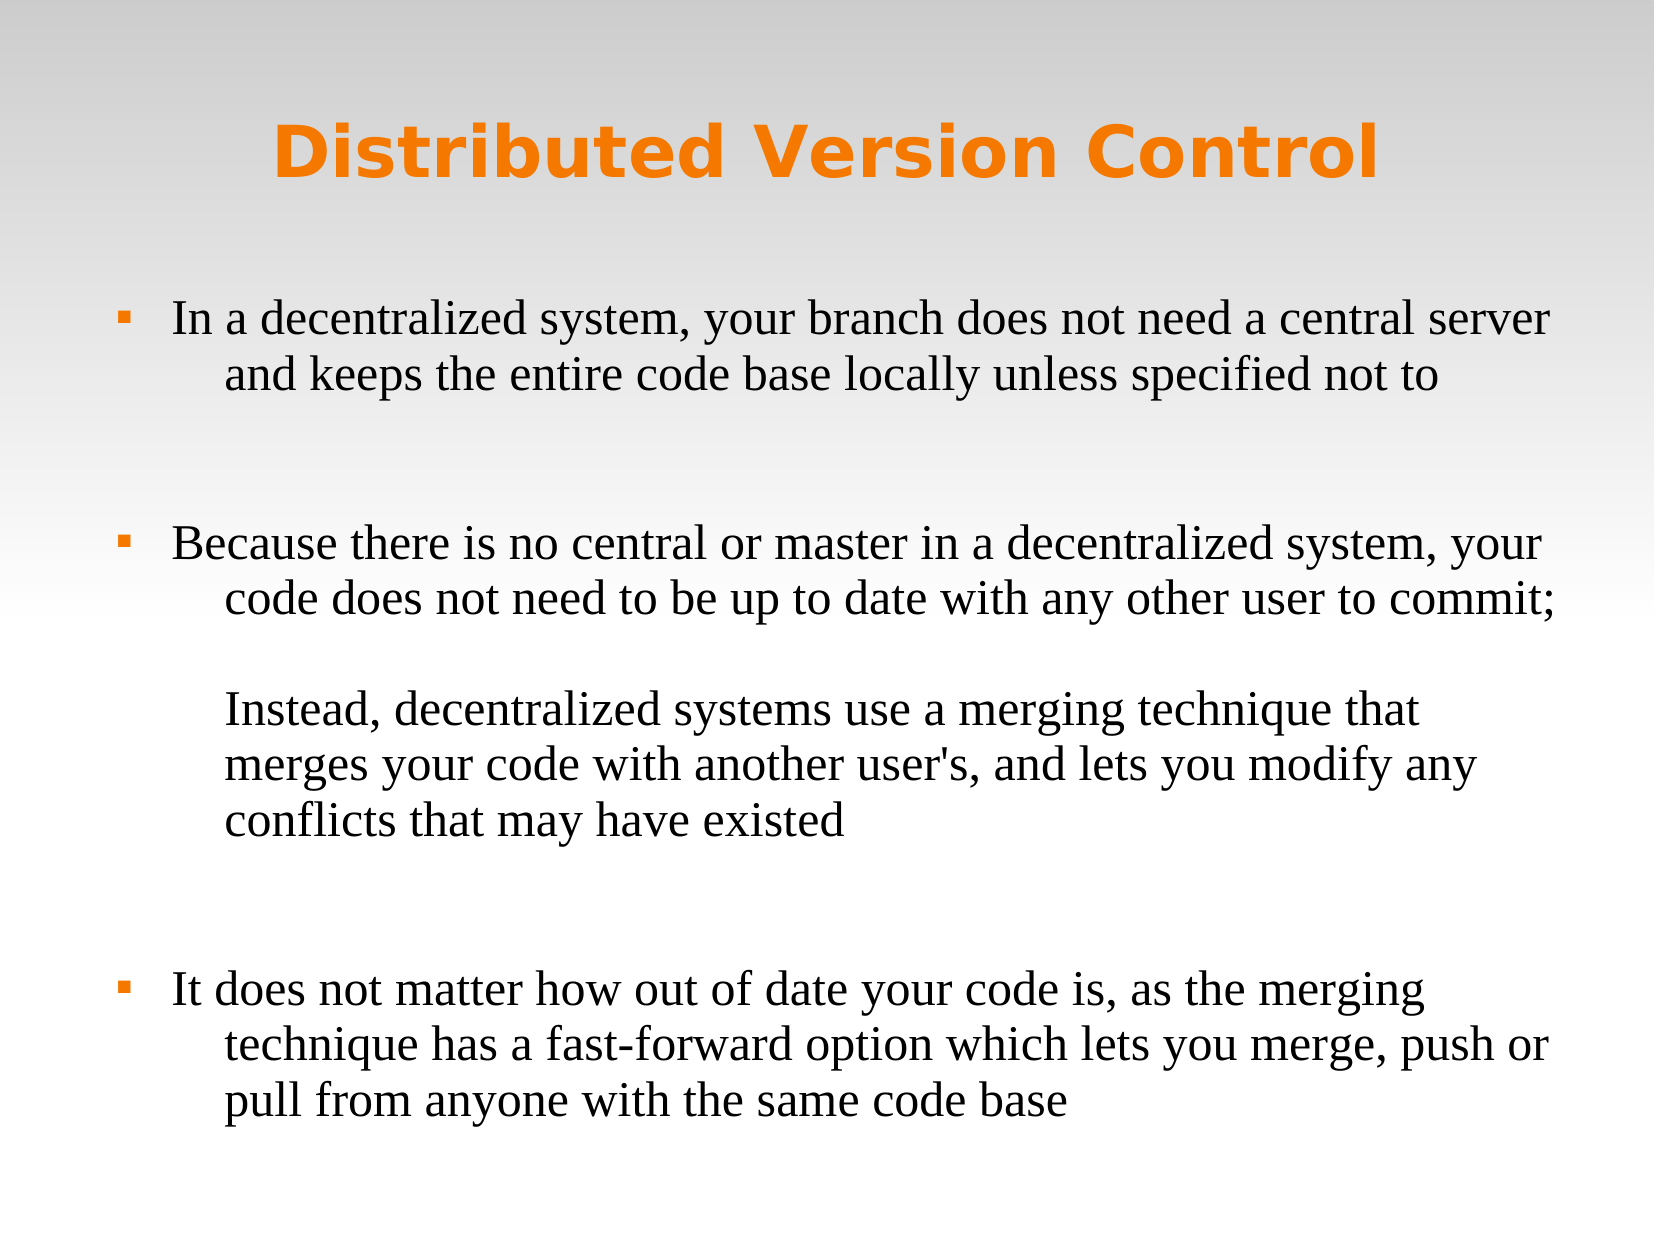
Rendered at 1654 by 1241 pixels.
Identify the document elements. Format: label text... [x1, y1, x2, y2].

list In a decentralized system, your branch does not need a central server and keeps the entire code base locally unless specified not to Because there is no central or master in a decentralized system, your code does not need to be up to date with any other user to commit; Instead, decentralized systems use a merging technique that merges your code with another user's, and lets you modify any conflicts that may have existed It does not matter how out of date your code is, as the merging technique has a fast-forward option which lets you merge, push or pull from anyone with the same code base [82, 290, 1571, 1195]
title Distributed Version Control [82, 49, 1571, 257]
